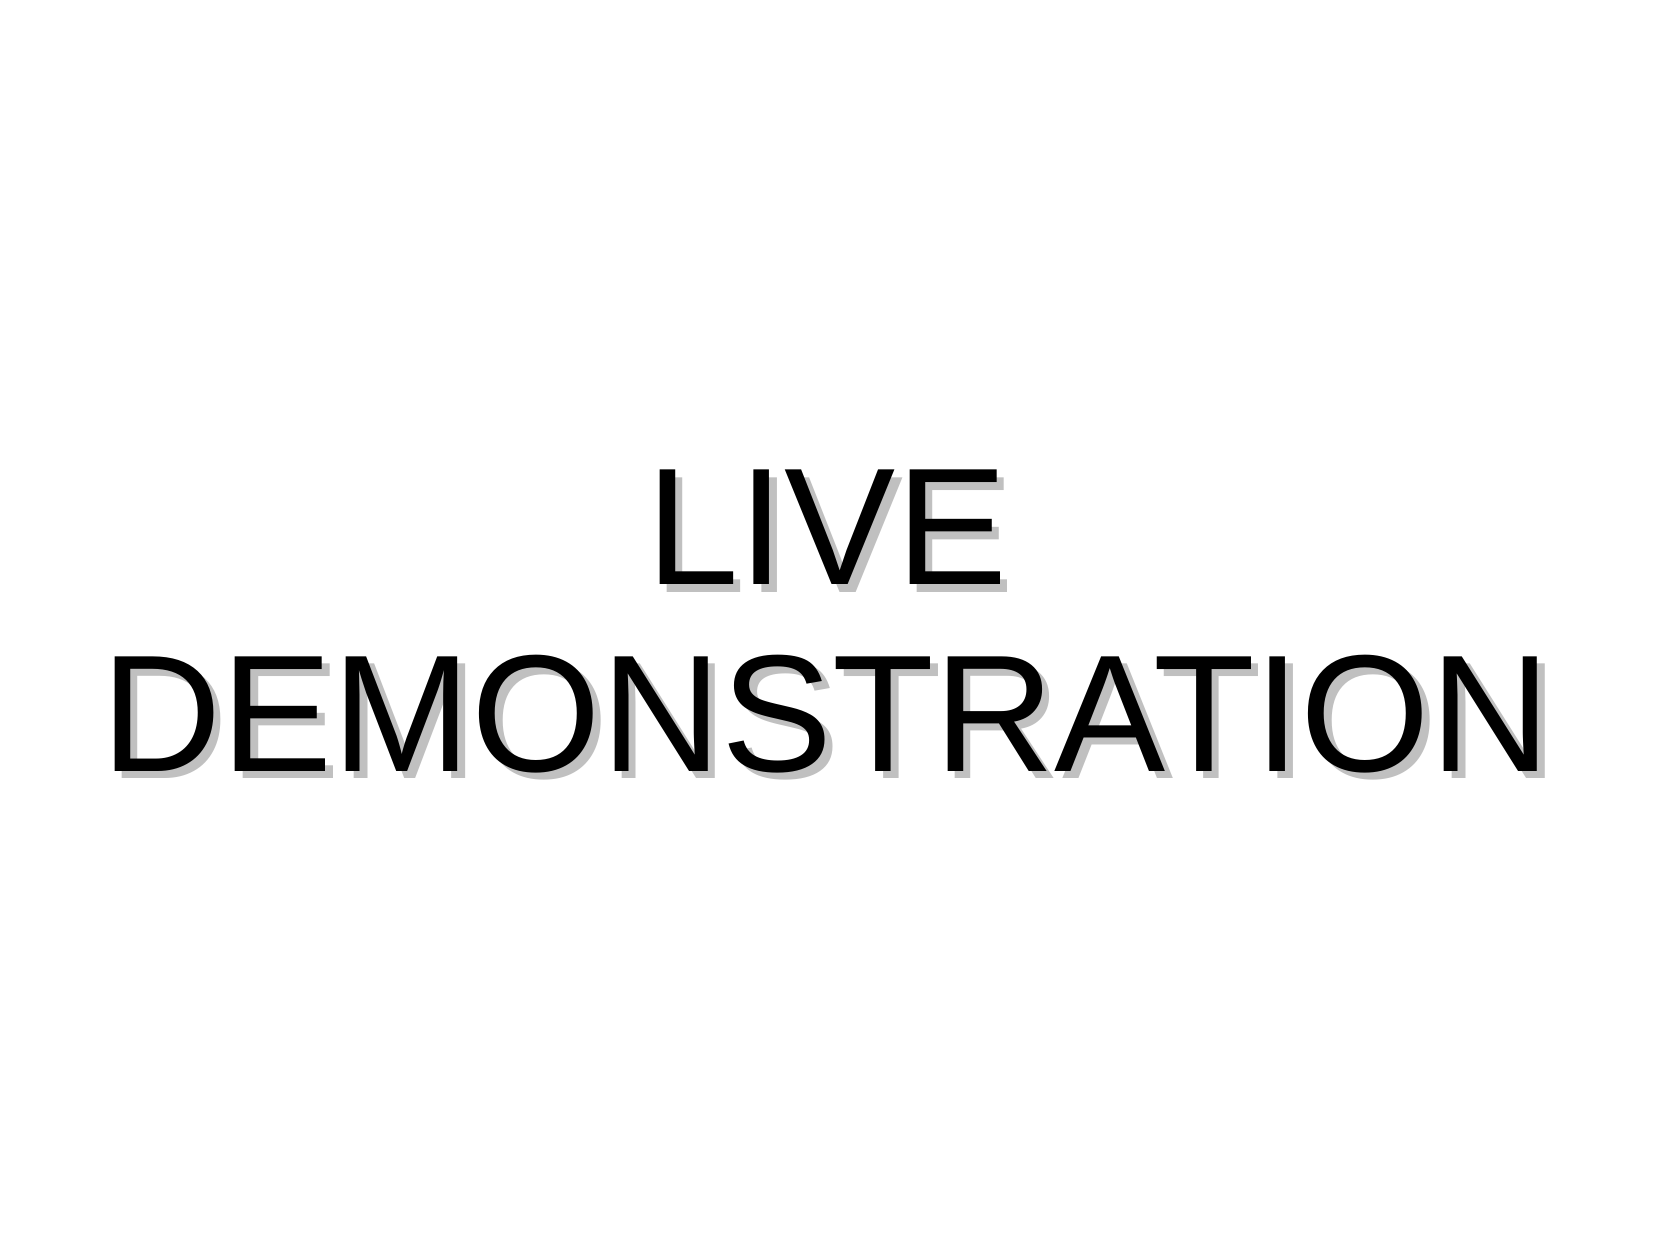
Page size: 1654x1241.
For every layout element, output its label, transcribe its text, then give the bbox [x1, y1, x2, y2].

title Live Demonstration [82, 433, 1571, 807]
